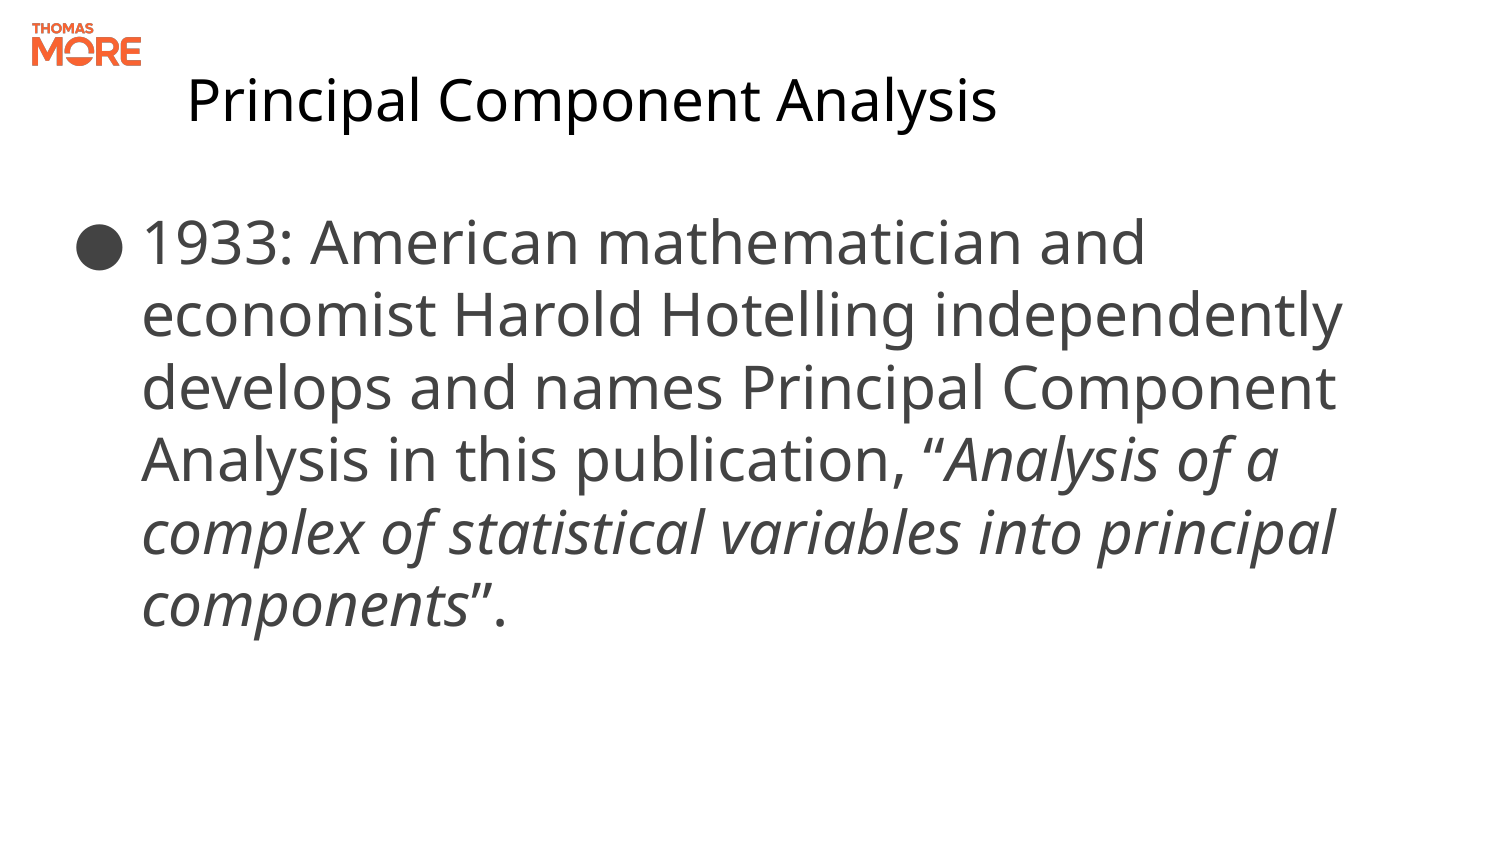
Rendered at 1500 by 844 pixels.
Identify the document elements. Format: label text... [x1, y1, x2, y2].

title Principal Component Analysis [171, 48, 1449, 143]
picture [22, 13, 151, 76]
list 1933: American mathematician and economist Harold Hotelling independently develops and names Principal Component Analysis in this publication, “Analysis of a complex of statistical variables into principal components”. [51, 189, 1476, 750]
